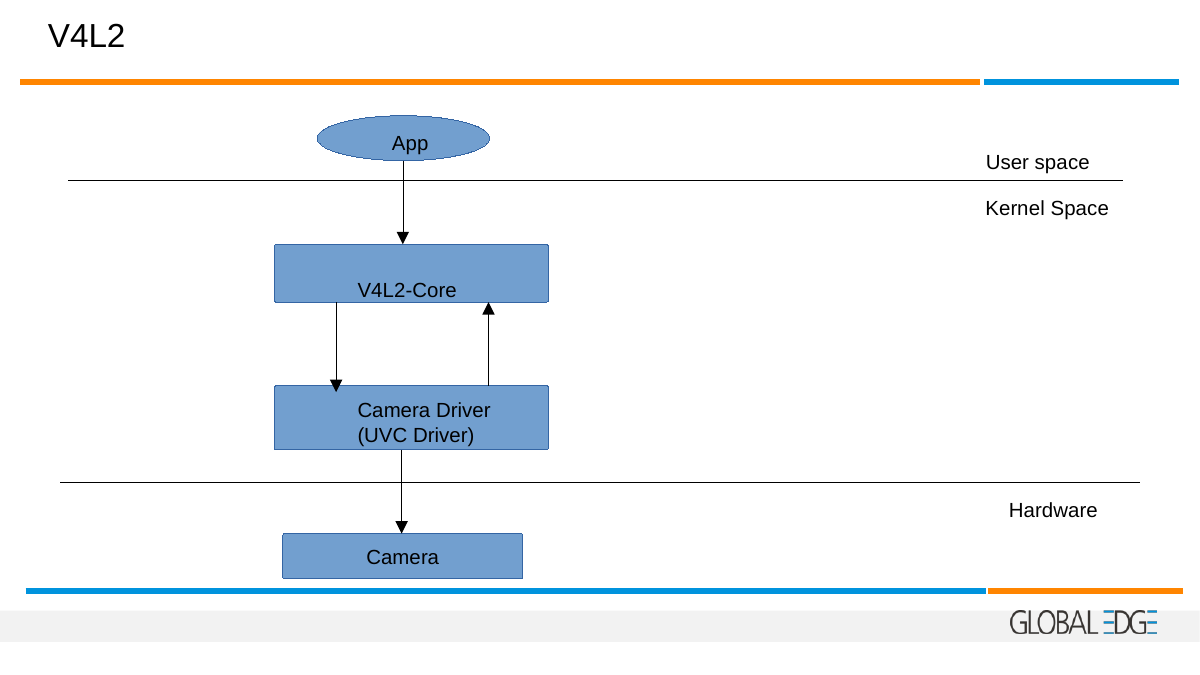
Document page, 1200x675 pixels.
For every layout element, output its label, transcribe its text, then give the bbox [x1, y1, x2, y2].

title V4L2 [12, 9, 1088, 63]
text_box [317, 115, 490, 161]
text_box [274, 244, 549, 303]
text_box User space [971, 141, 1141, 173]
text_box Kernel Space [970, 187, 1155, 219]
text_box [0, 610, 1200, 642]
text_box V4L2-Core [342, 269, 496, 301]
text_box App [377, 122, 455, 153]
text_box Camera Driver (UVC Driver) [342, 389, 506, 444]
picture [1010, 610, 1157, 634]
text_box [274, 385, 549, 450]
text_box Hardware [994, 489, 1134, 521]
text_box Camera [282, 533, 523, 579]
